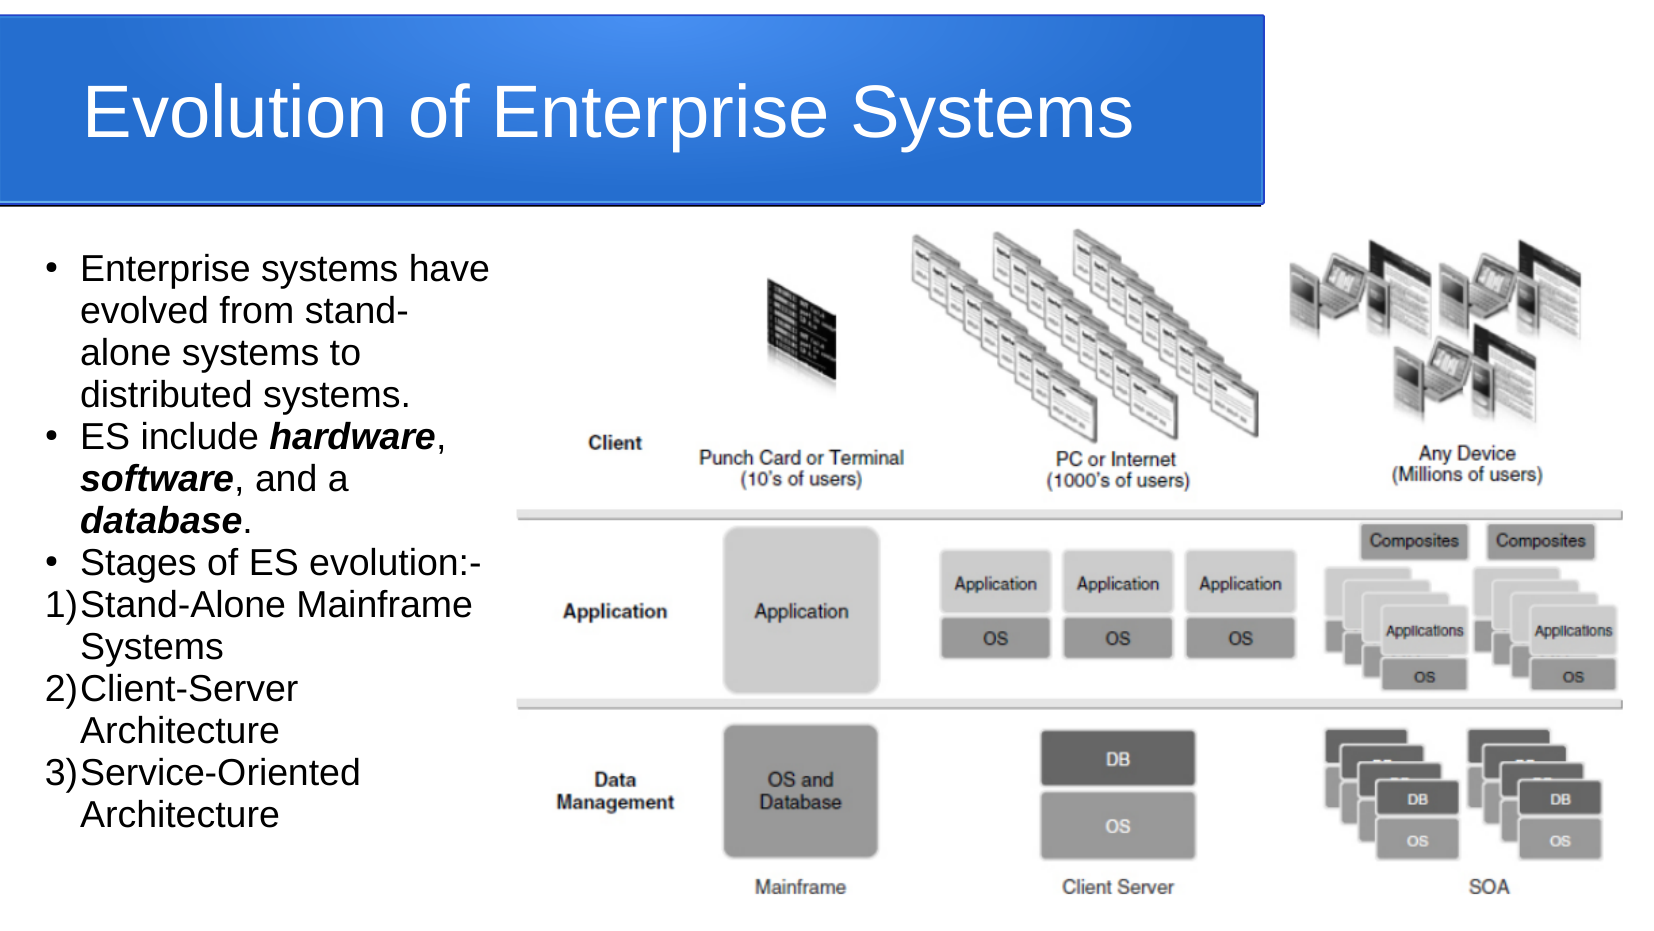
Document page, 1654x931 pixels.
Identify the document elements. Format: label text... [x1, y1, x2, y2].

text_box Enterprise systems have evolved from stand-alone systems to distributed systems. ES include hardware, software, and a database. Stages of ES evolution:- Stand-Alone Mainframe Systems Client-Server Architecture Service-Oriented Architecture [30, 240, 511, 886]
picture [510, 221, 1631, 909]
title Evolution of Enterprise Systems [82, 35, 1235, 189]
